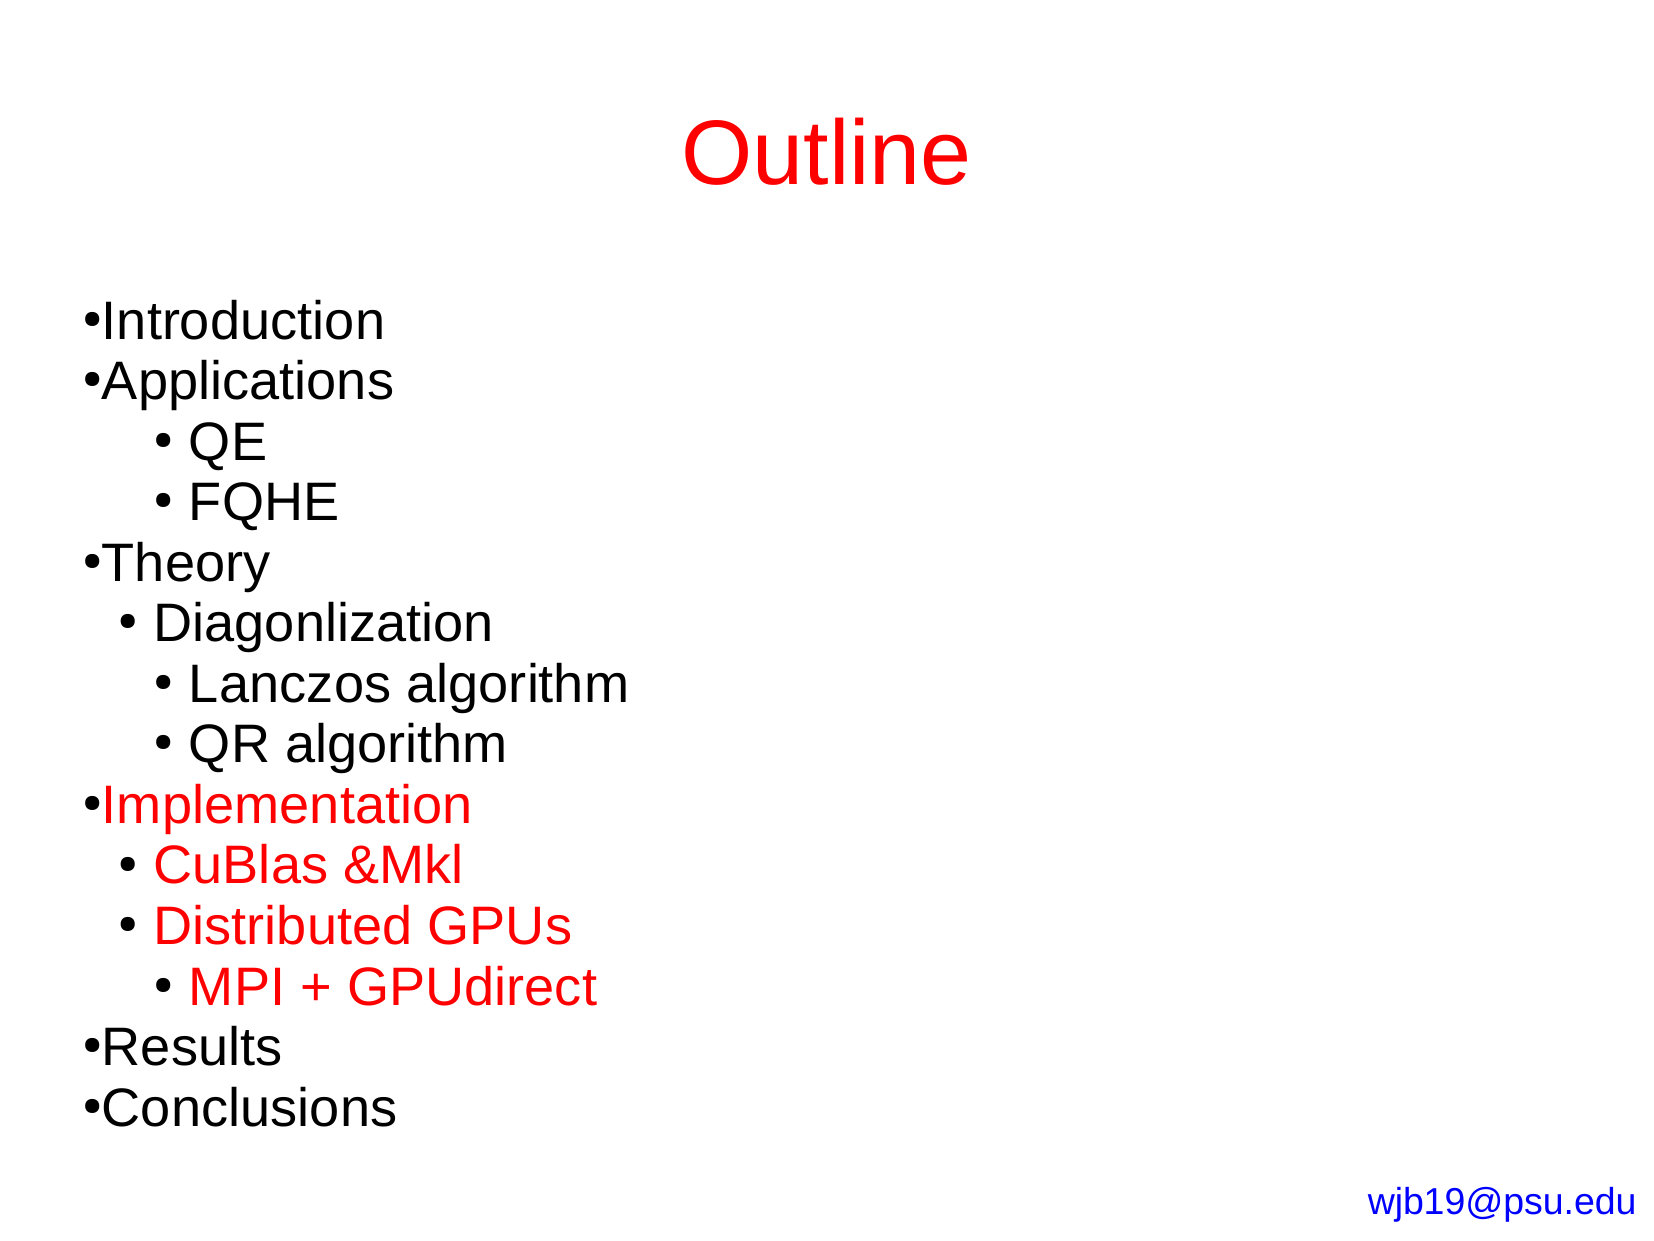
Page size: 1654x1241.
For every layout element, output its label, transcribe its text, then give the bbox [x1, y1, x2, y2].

title Outline [82, 49, 1571, 257]
text_box wjb19@psu.edu [1353, 1173, 1652, 1231]
subtitle Introduction Applications QE FQHE Theory Diagonlization Lanczos algorithm QR algorithm Implementation CuBlas &Mkl Distributed GPUs MPI + GPUdirect Results Conclusions [82, 290, 1538, 1138]
